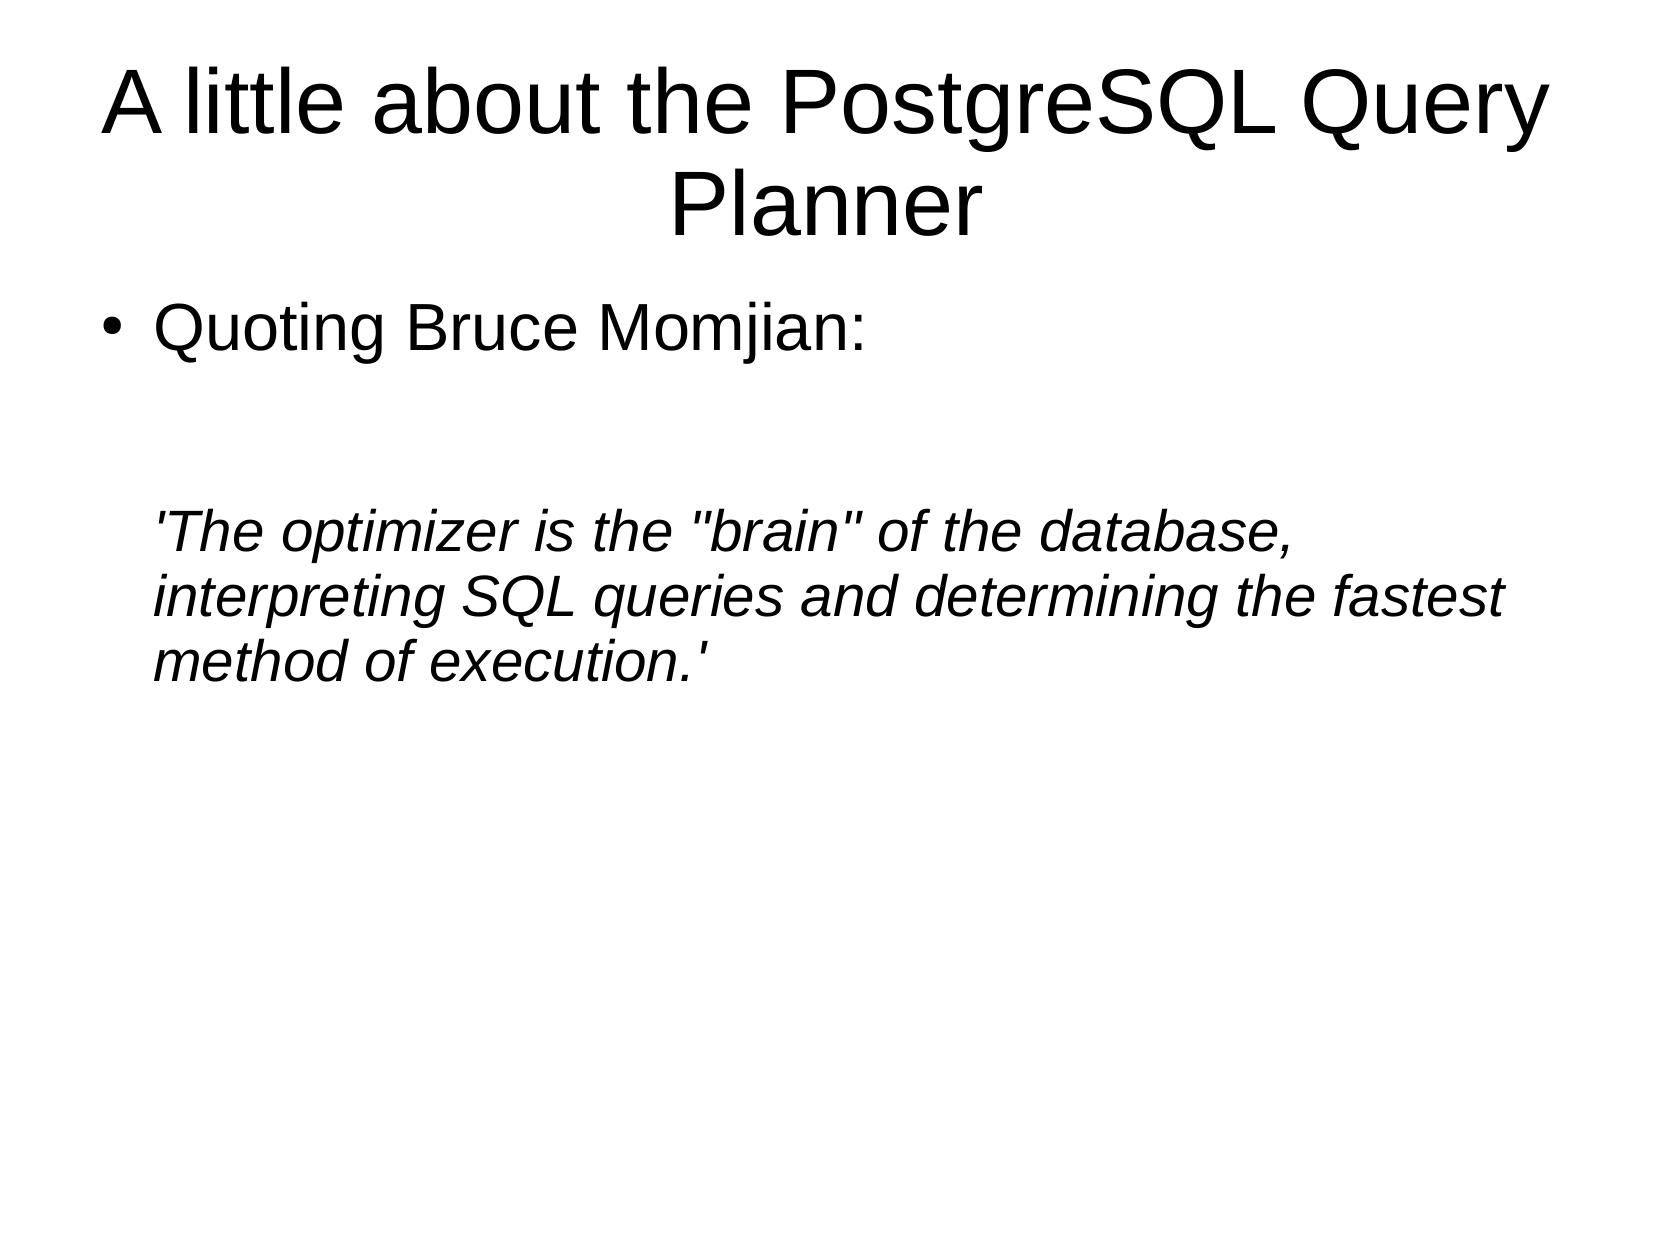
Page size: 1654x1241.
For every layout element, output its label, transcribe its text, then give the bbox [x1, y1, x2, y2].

list Quoting Bruce Momjian: 'The optimizer is the "brain" of the database, interpreting SQL queries and determining the fastest method of execution.' [82, 290, 1538, 1010]
title A little about the PostgreSQL Query Planner [82, 49, 1571, 257]
